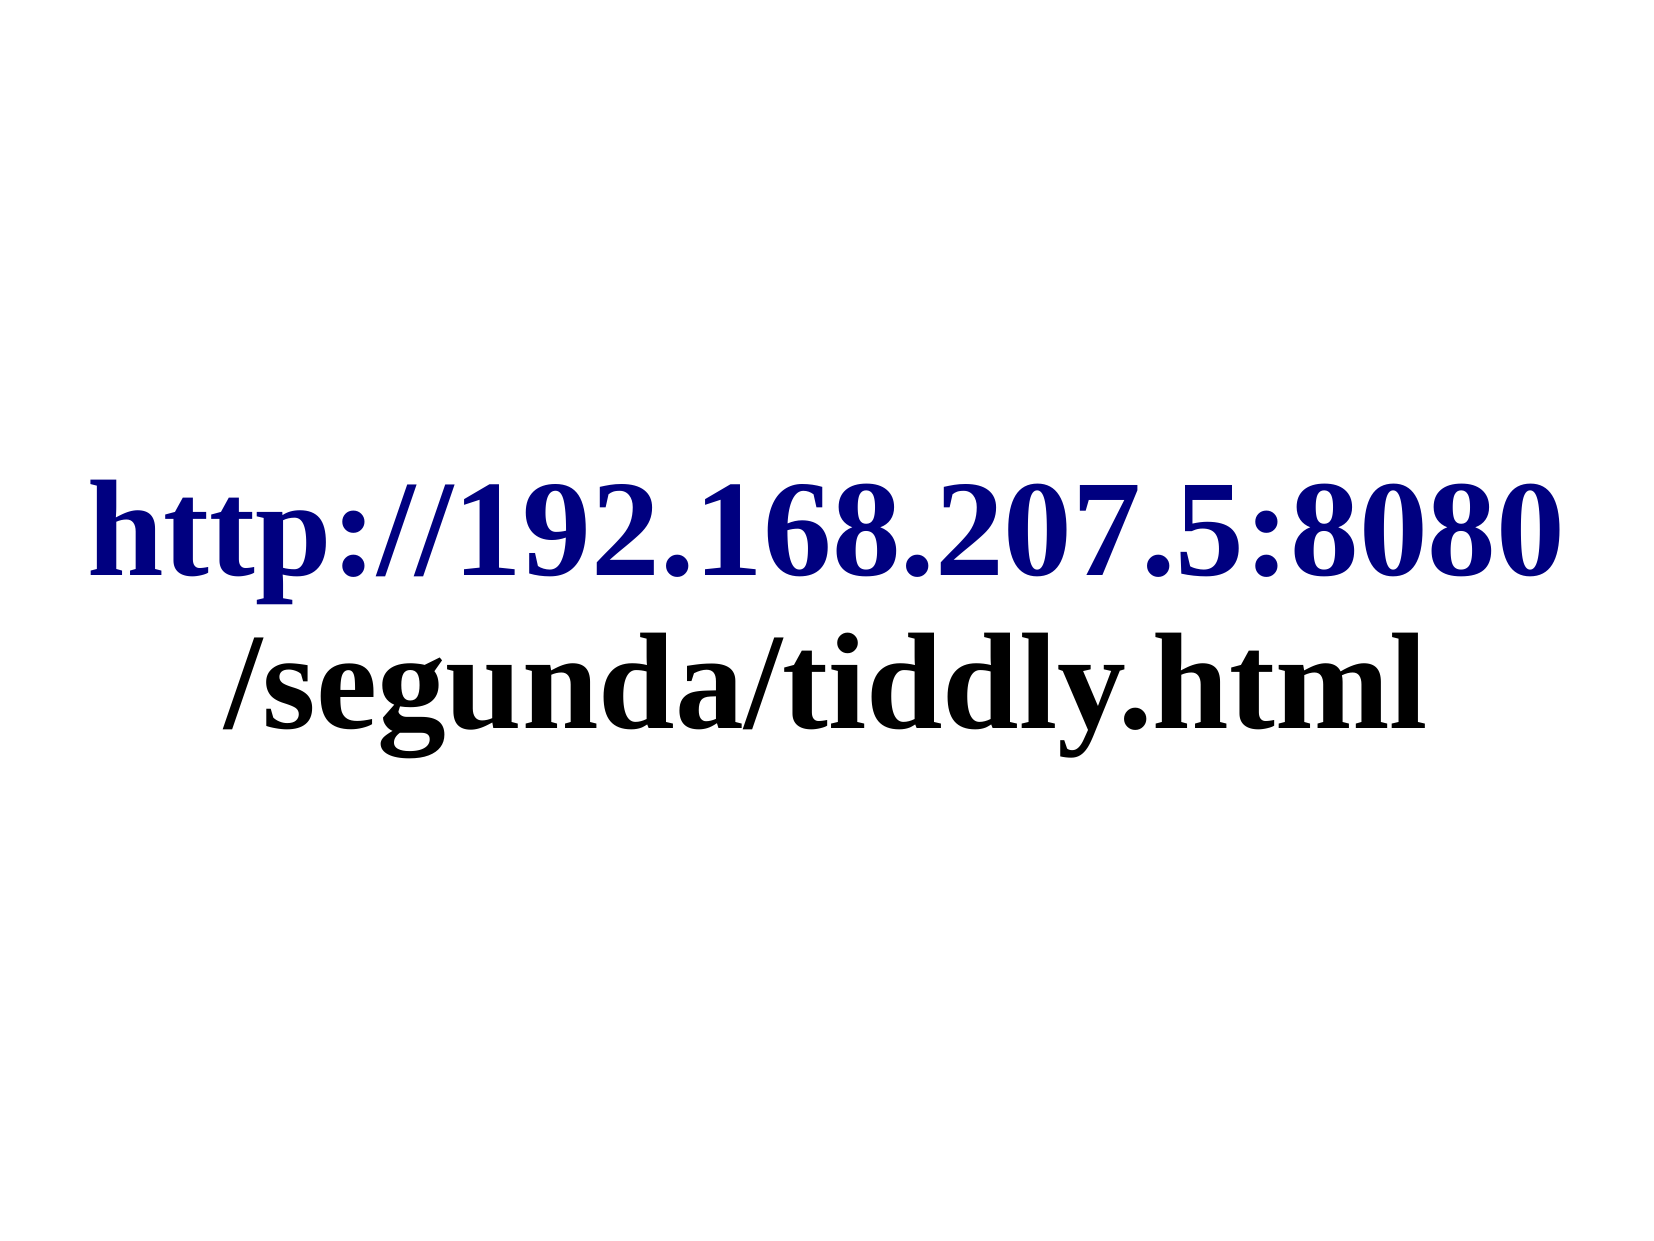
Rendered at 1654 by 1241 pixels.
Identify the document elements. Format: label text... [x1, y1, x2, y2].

subtitle http://192.168.207.5:8080 /segunda/tiddly.html [82, 49, 1571, 1010]
